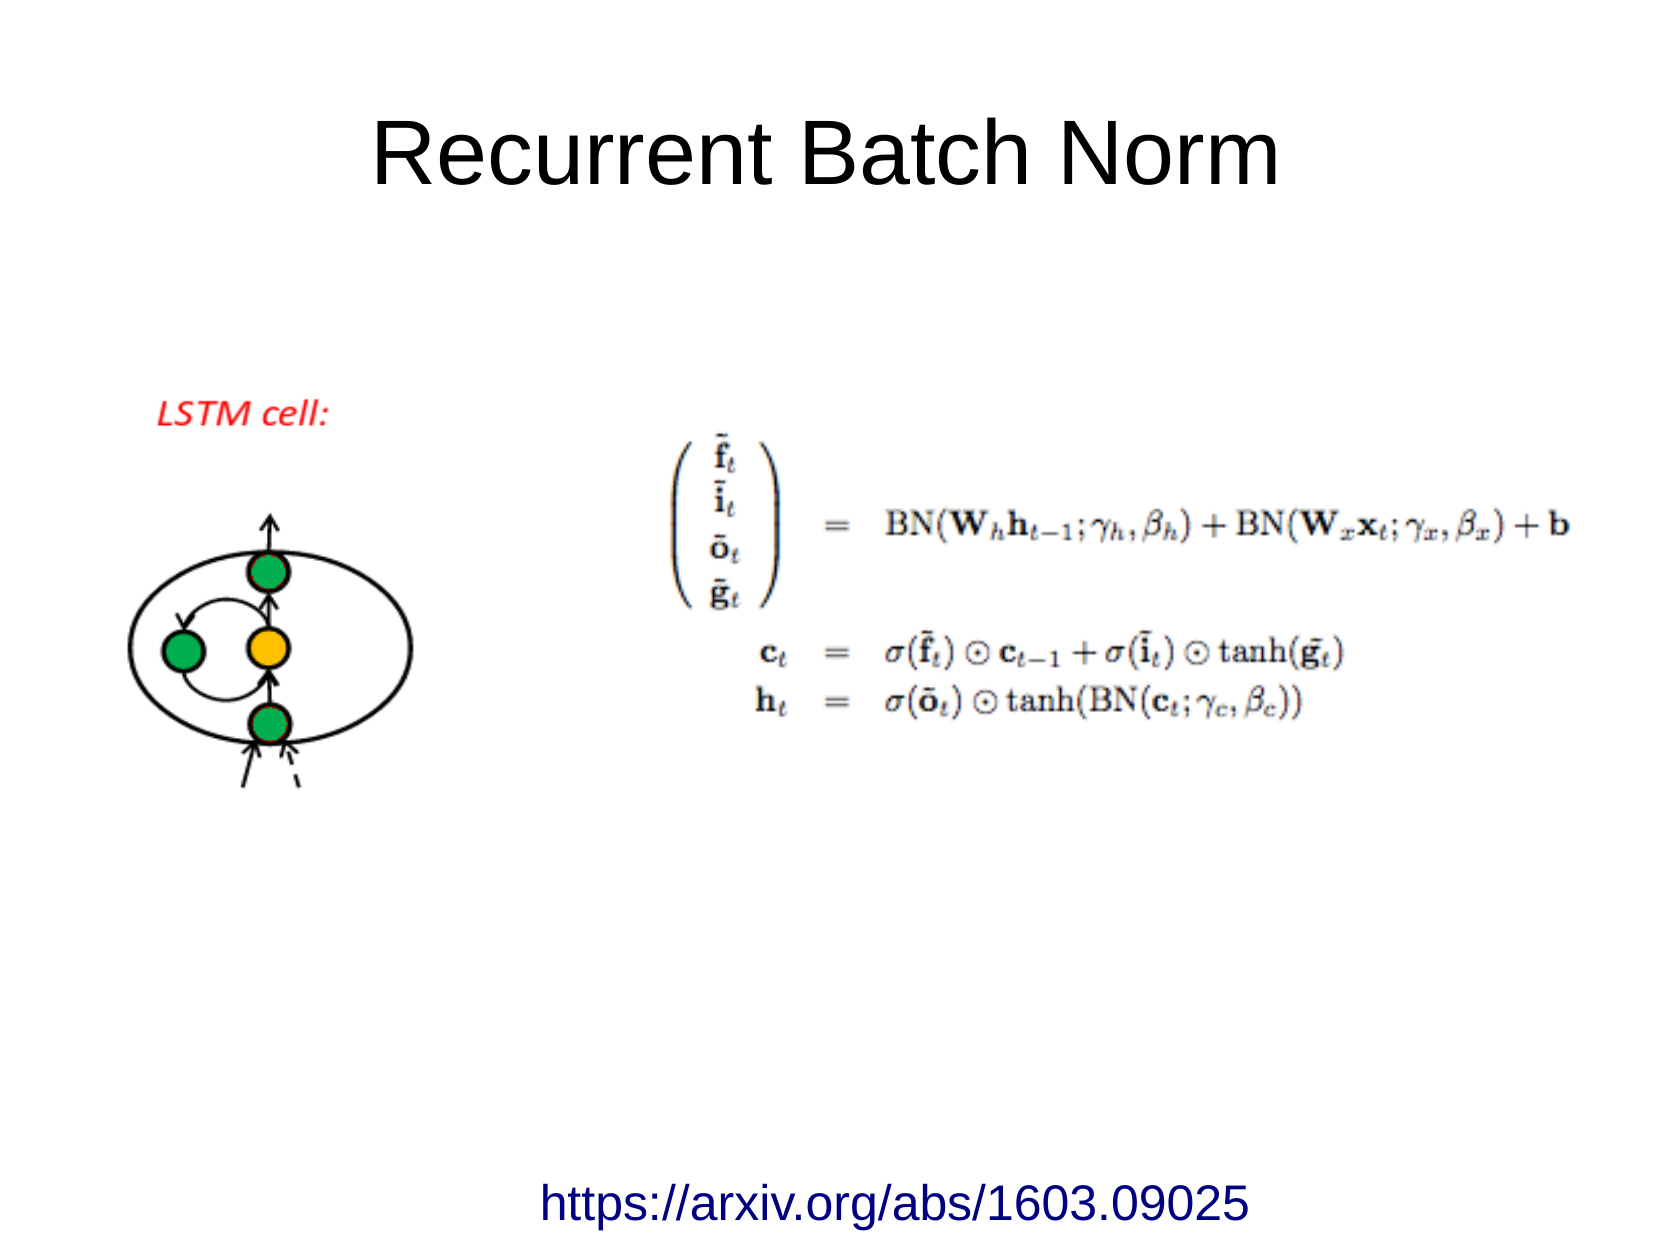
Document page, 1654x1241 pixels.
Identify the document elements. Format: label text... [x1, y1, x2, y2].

picture [612, 388, 1622, 756]
subtitle https://arxiv.org/abs/1603.09025 [330, 1110, 1474, 1241]
picture [102, 351, 446, 812]
title Recurrent Batch Norm [82, 49, 1571, 257]
